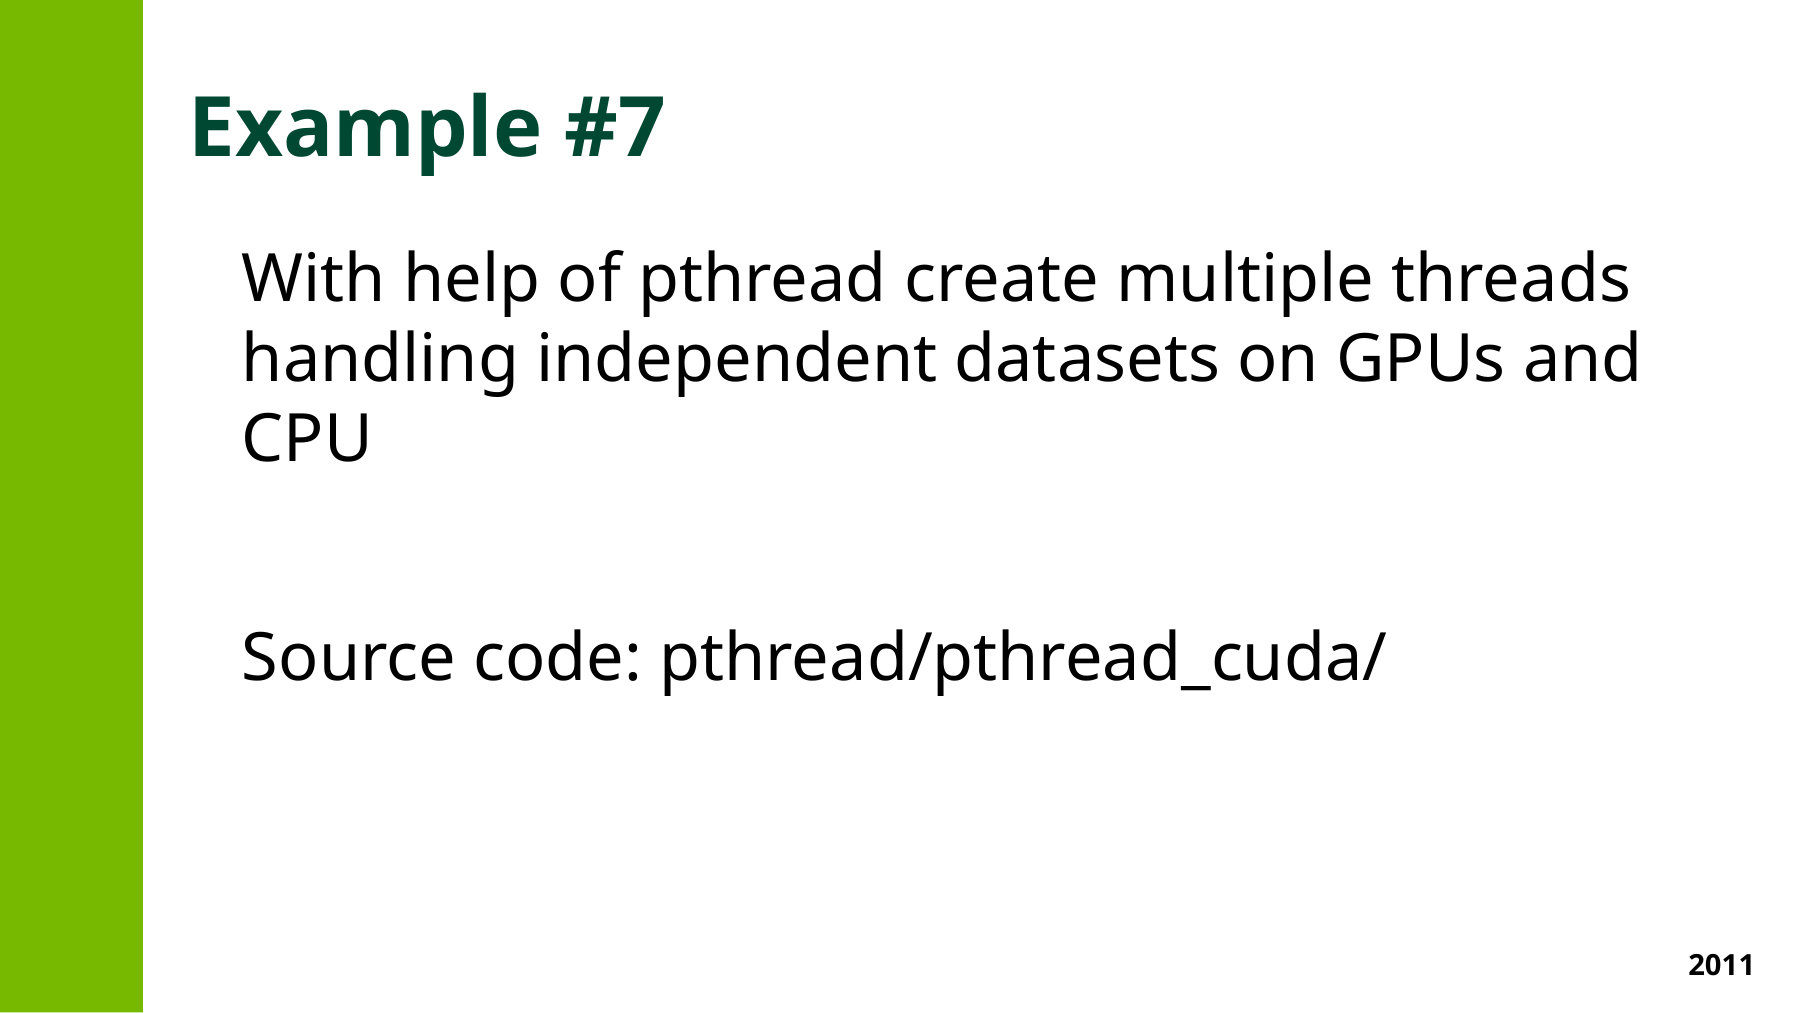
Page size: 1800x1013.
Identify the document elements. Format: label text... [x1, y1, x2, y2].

title Example #7 [188, 40, 1733, 211]
list With help of pthread create multiple threads handling independent datasets on GPUs and CPU Source code: pthread/pthread_cuda/ [188, 227, 1733, 976]
